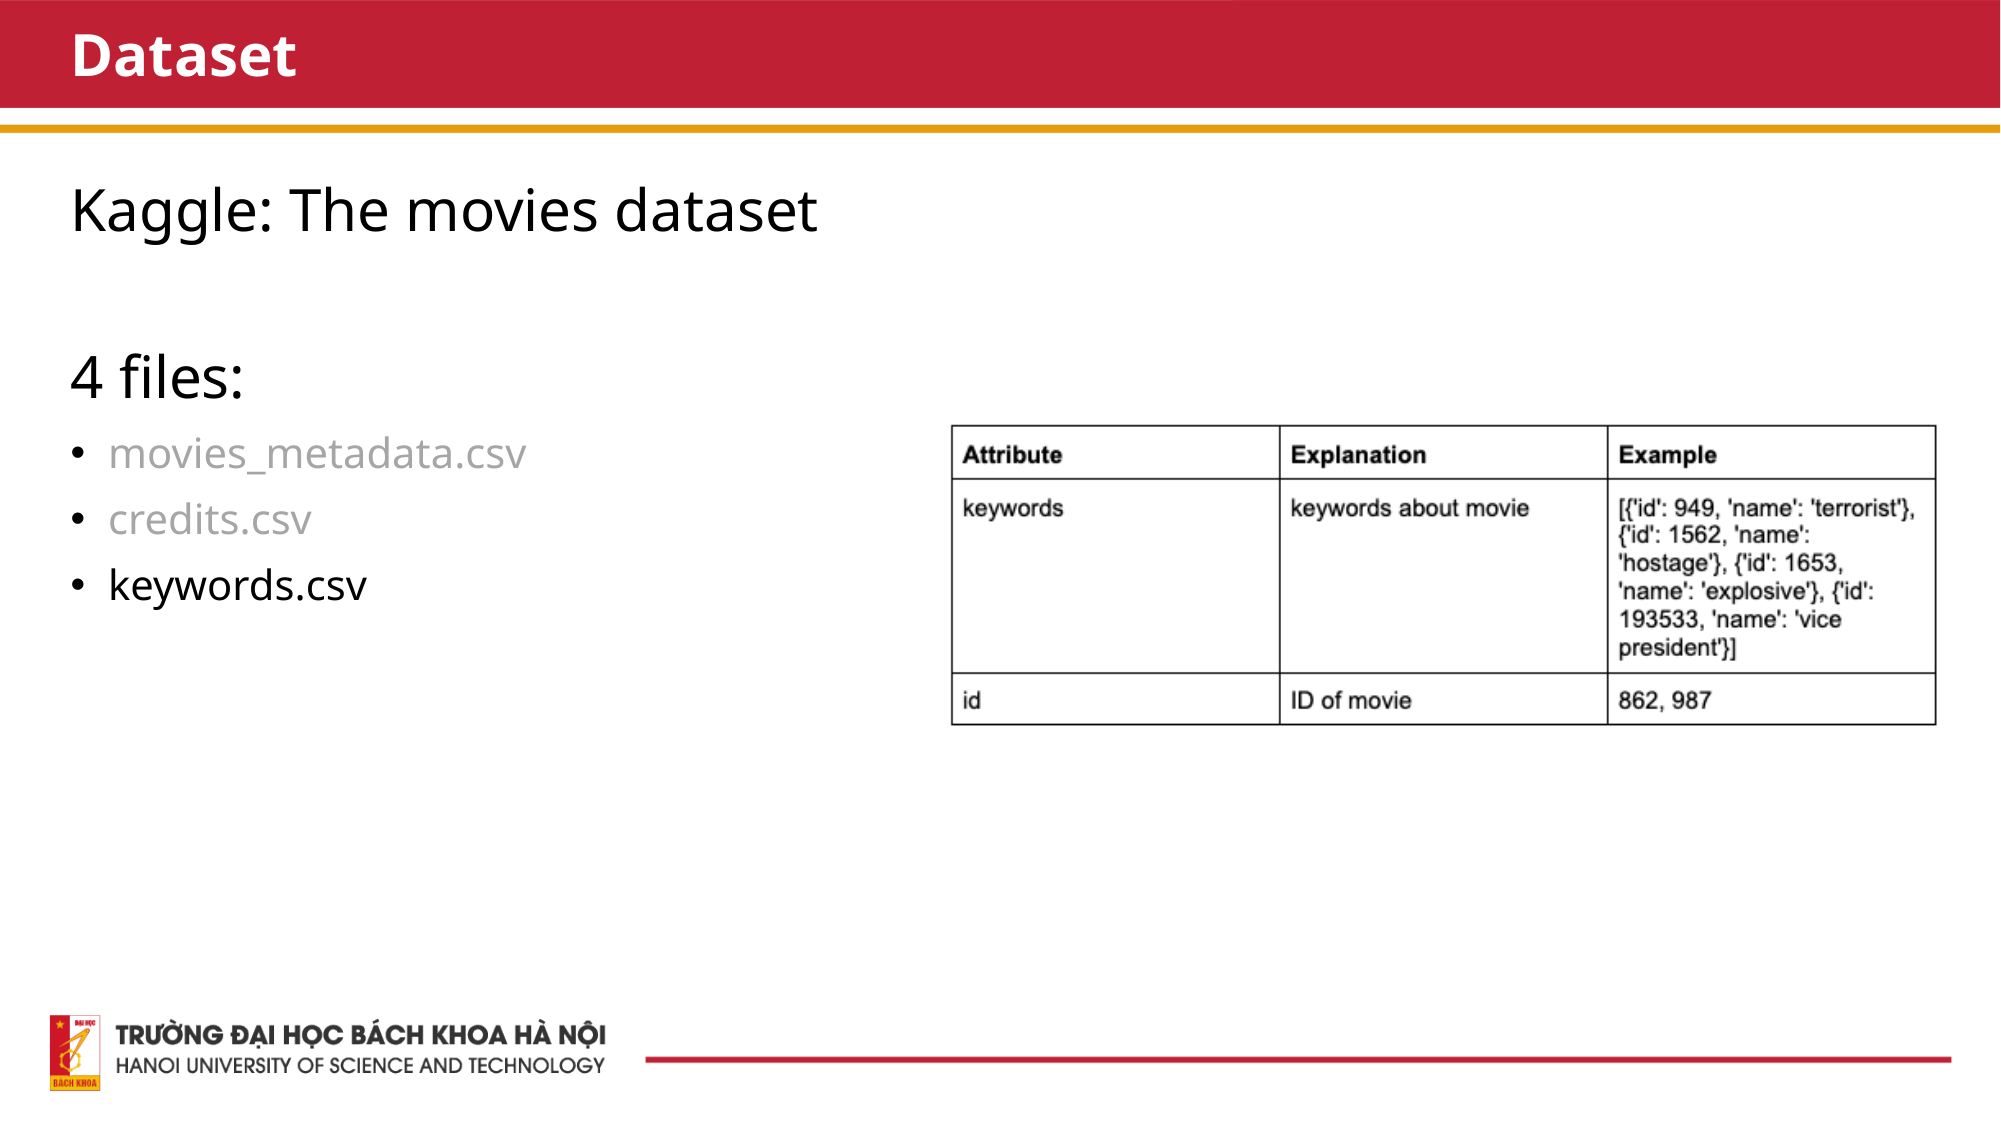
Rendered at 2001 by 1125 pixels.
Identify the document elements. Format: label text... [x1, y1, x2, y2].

list Kaggle: The movies dataset 4 files: movies_metadata.csv credits.csv keywords.csv [55, 173, 1945, 979]
title Dataset [55, 18, 1945, 91]
picture [940, 418, 1945, 734]
